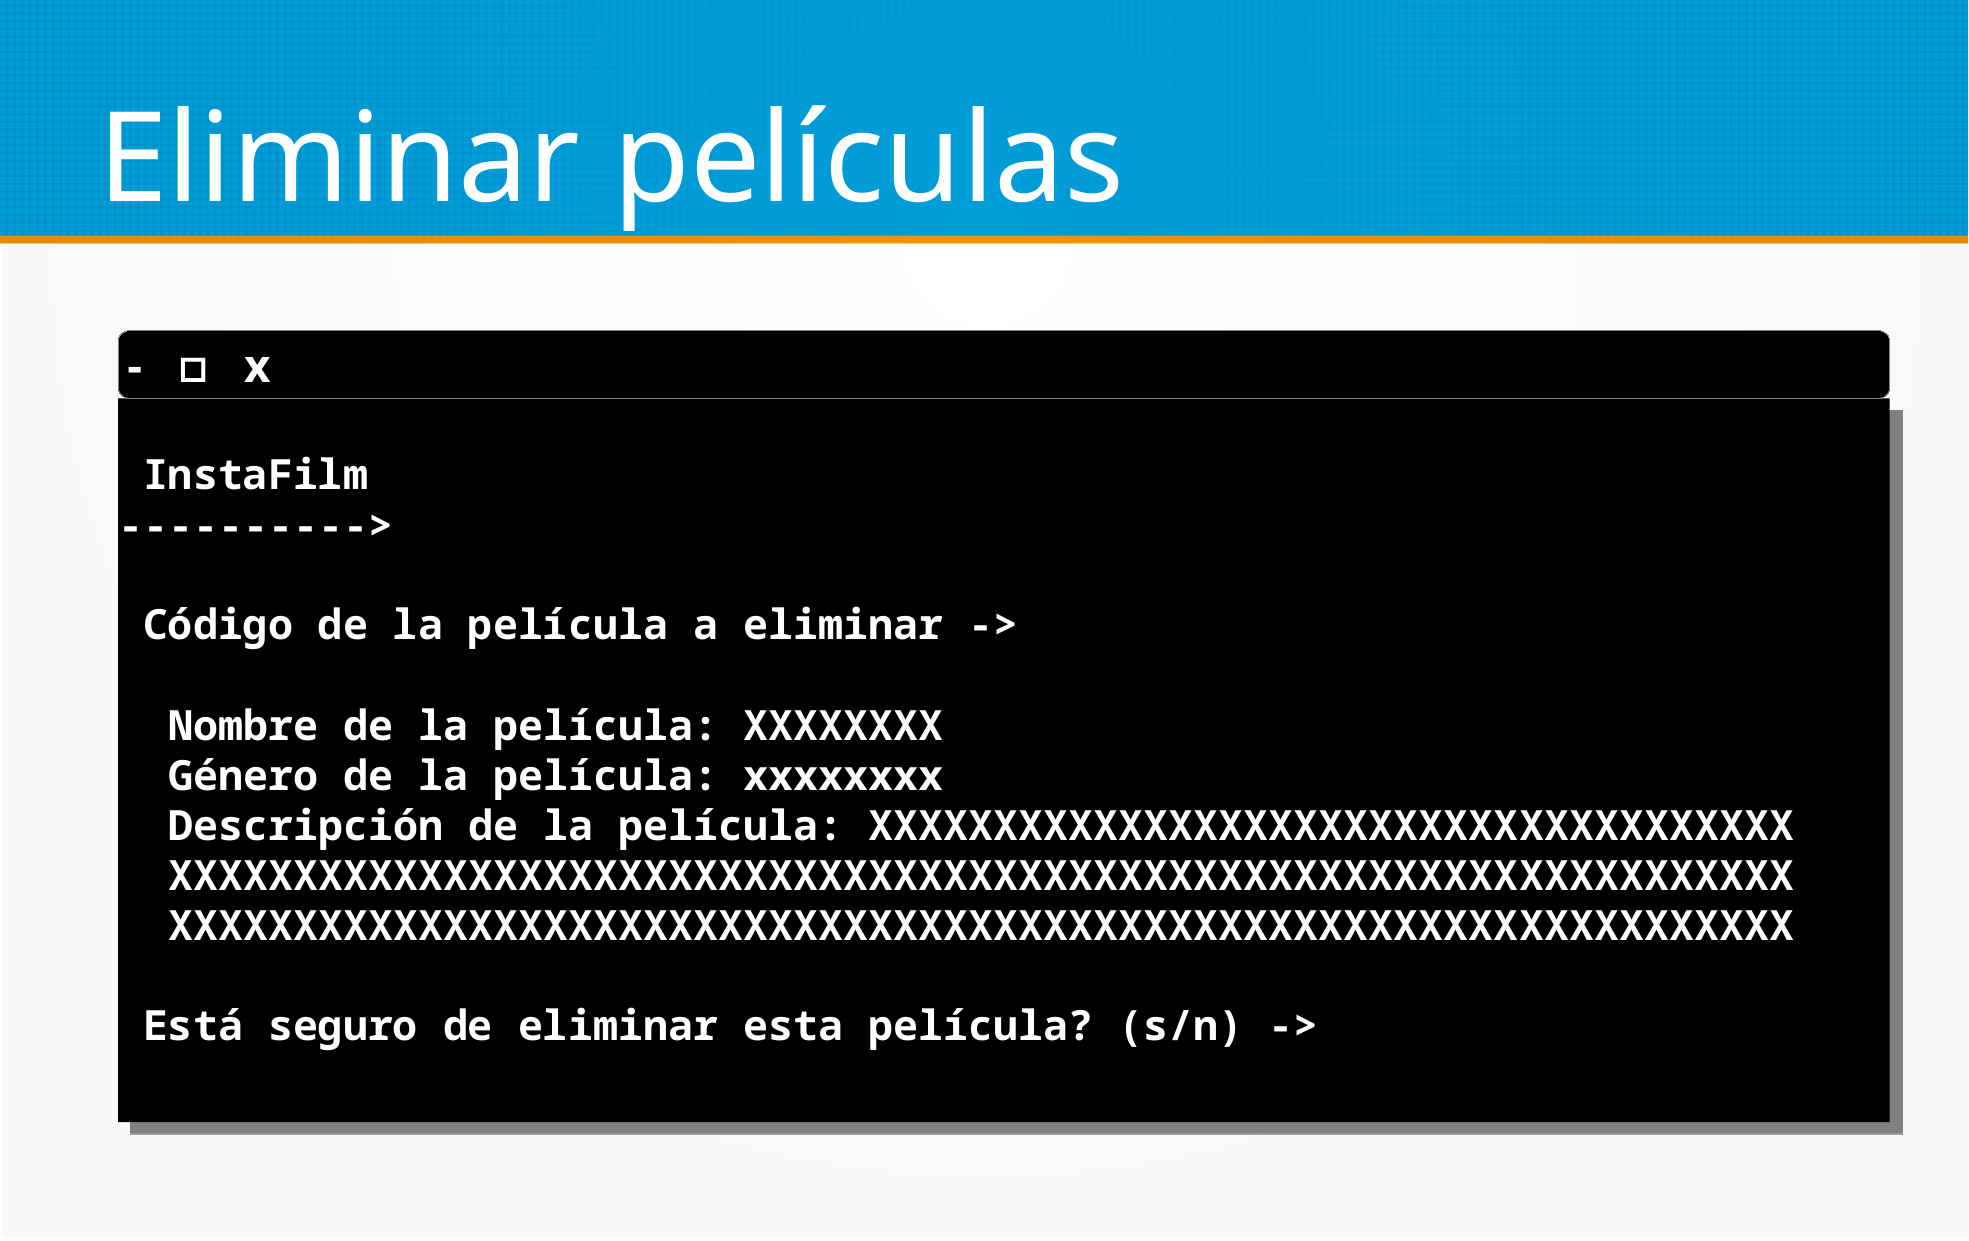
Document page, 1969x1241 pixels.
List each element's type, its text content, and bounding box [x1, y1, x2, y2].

text_box InstaFilm ----------> Código de la película a eliminar -> Nombre de la película: XXXXXXXX Género de la película: xxxxxxxx Descripción de la película: XXXXXXXXXXXXXXXXXXXXXXXXXXXXXXXXXXXXX XXXXXXXXXXXXXXXXXXXXXXXXXXXXXXXXXXXXXXXXXXXXXXXXXXXXXXXXXXXXXXXXX XXXXXXXXXXXXXXXXXXXXXXXXXXXXXXXXXXXXXXXXXXXXXXXXXXXXXXXXXXXXXXXXX Está seguro de eliminar esta película? (s/n) -> [118, 398, 1890, 1123]
text_box - □ x [118, 330, 1890, 399]
title Eliminar películas [98, 19, 1870, 227]
